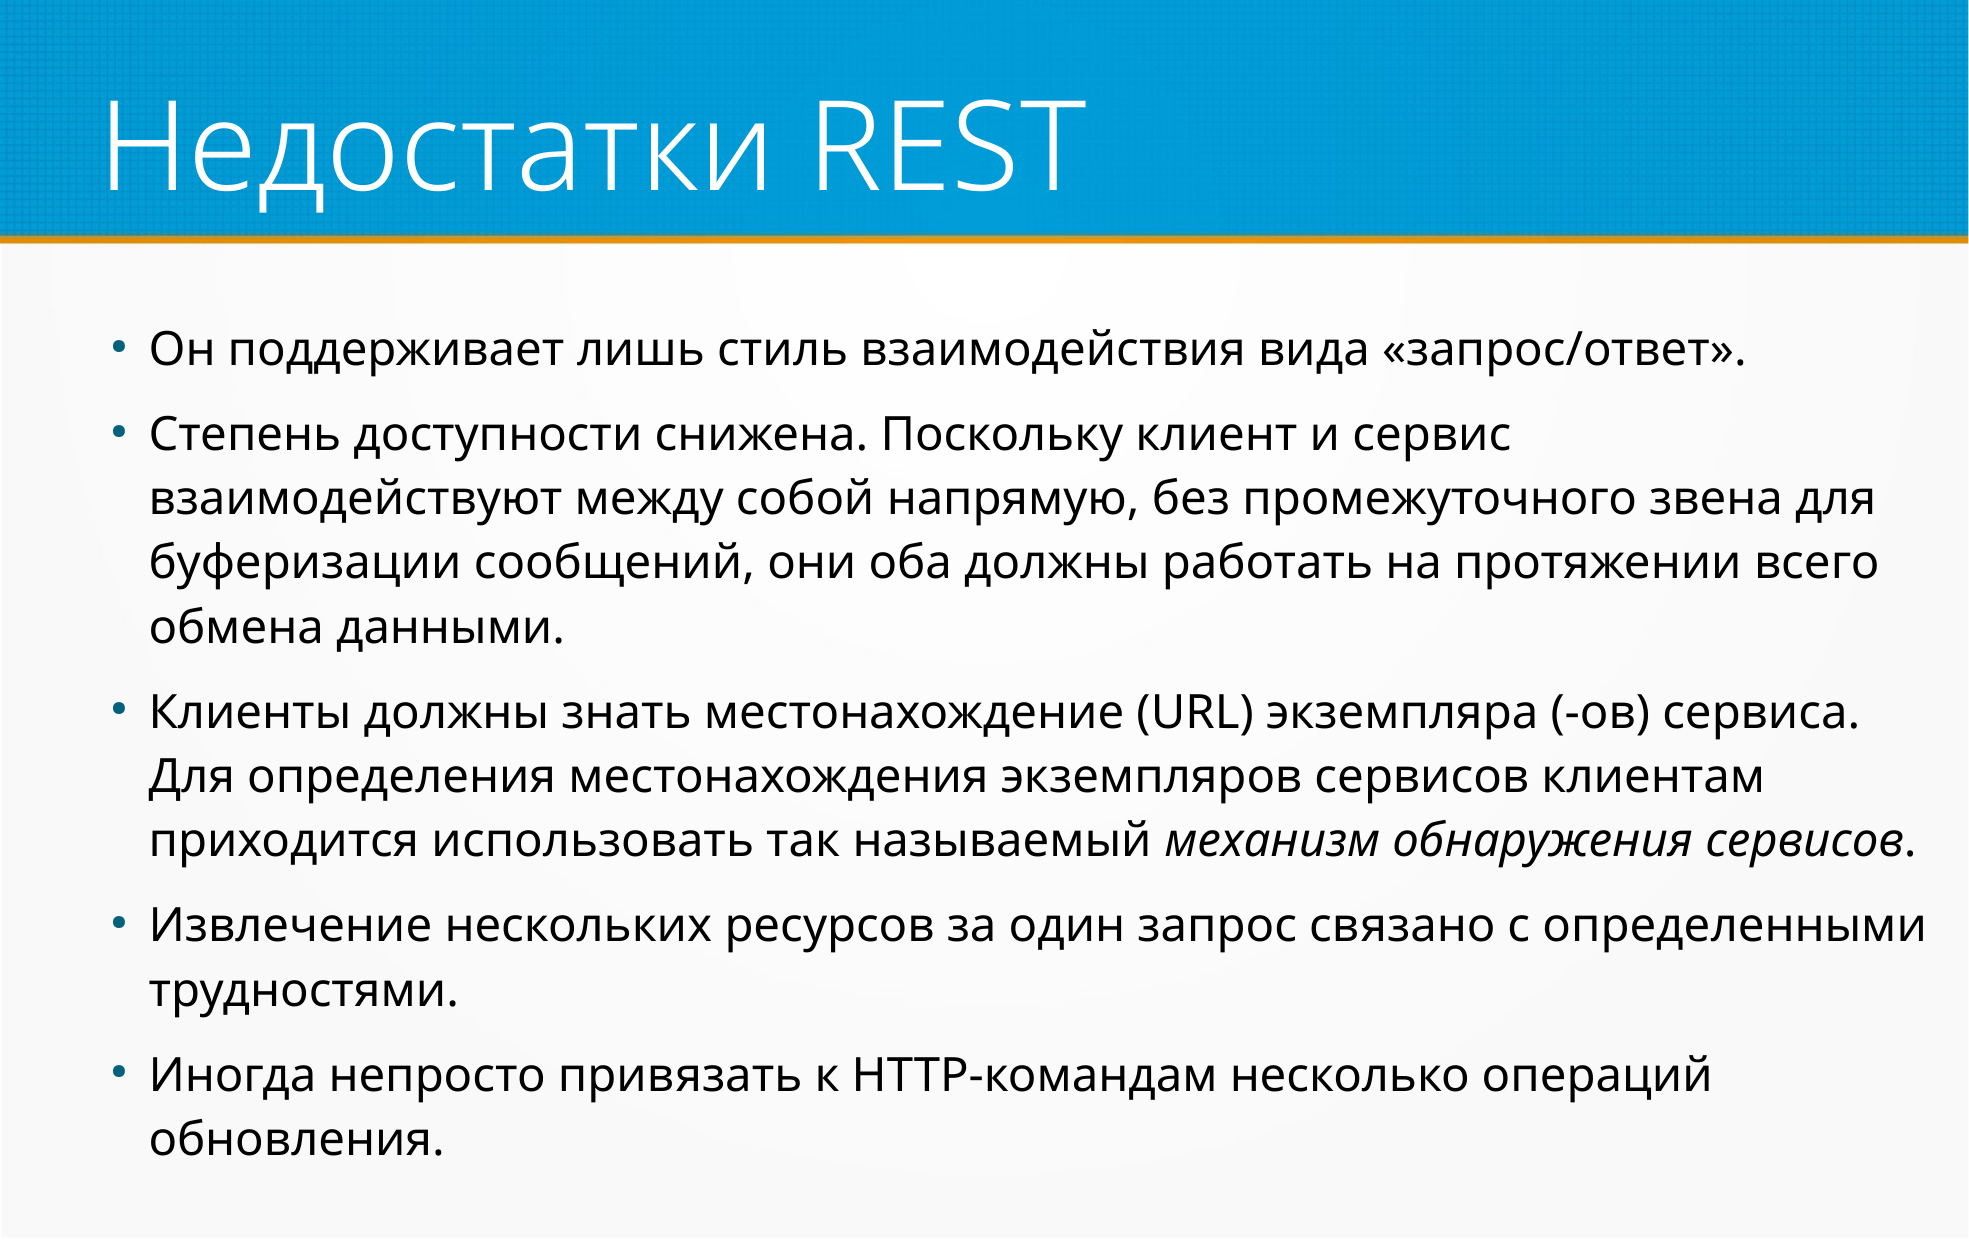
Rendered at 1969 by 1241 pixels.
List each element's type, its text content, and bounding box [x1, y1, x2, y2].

picture [0, 233, 1969, 1241]
title Недостатки REST [98, 19, 1870, 227]
list Он поддерживает лишь стиль взаимодействия вида «запрос/ответ». Степень доступности снижена. Поскольку клиент и сервис взаимодействуют между собой напрямую, без промежуточного звена для буферизации сообщений, они оба должны работать на протяжении всего обмена данными. Клиенты должны знать местонахождение (URL) экземпляра (-ов) сервиса. Для определения местонахождения экземпляров сервисов клиентам приходится использовать так называемый механизм обнаружения сервисов. Извлечение нескольких ресурсов за один запрос связано с определенными трудностями. Иногда непросто привязать к HTTP-командам несколько операций обновления. [98, 315, 1938, 1229]
